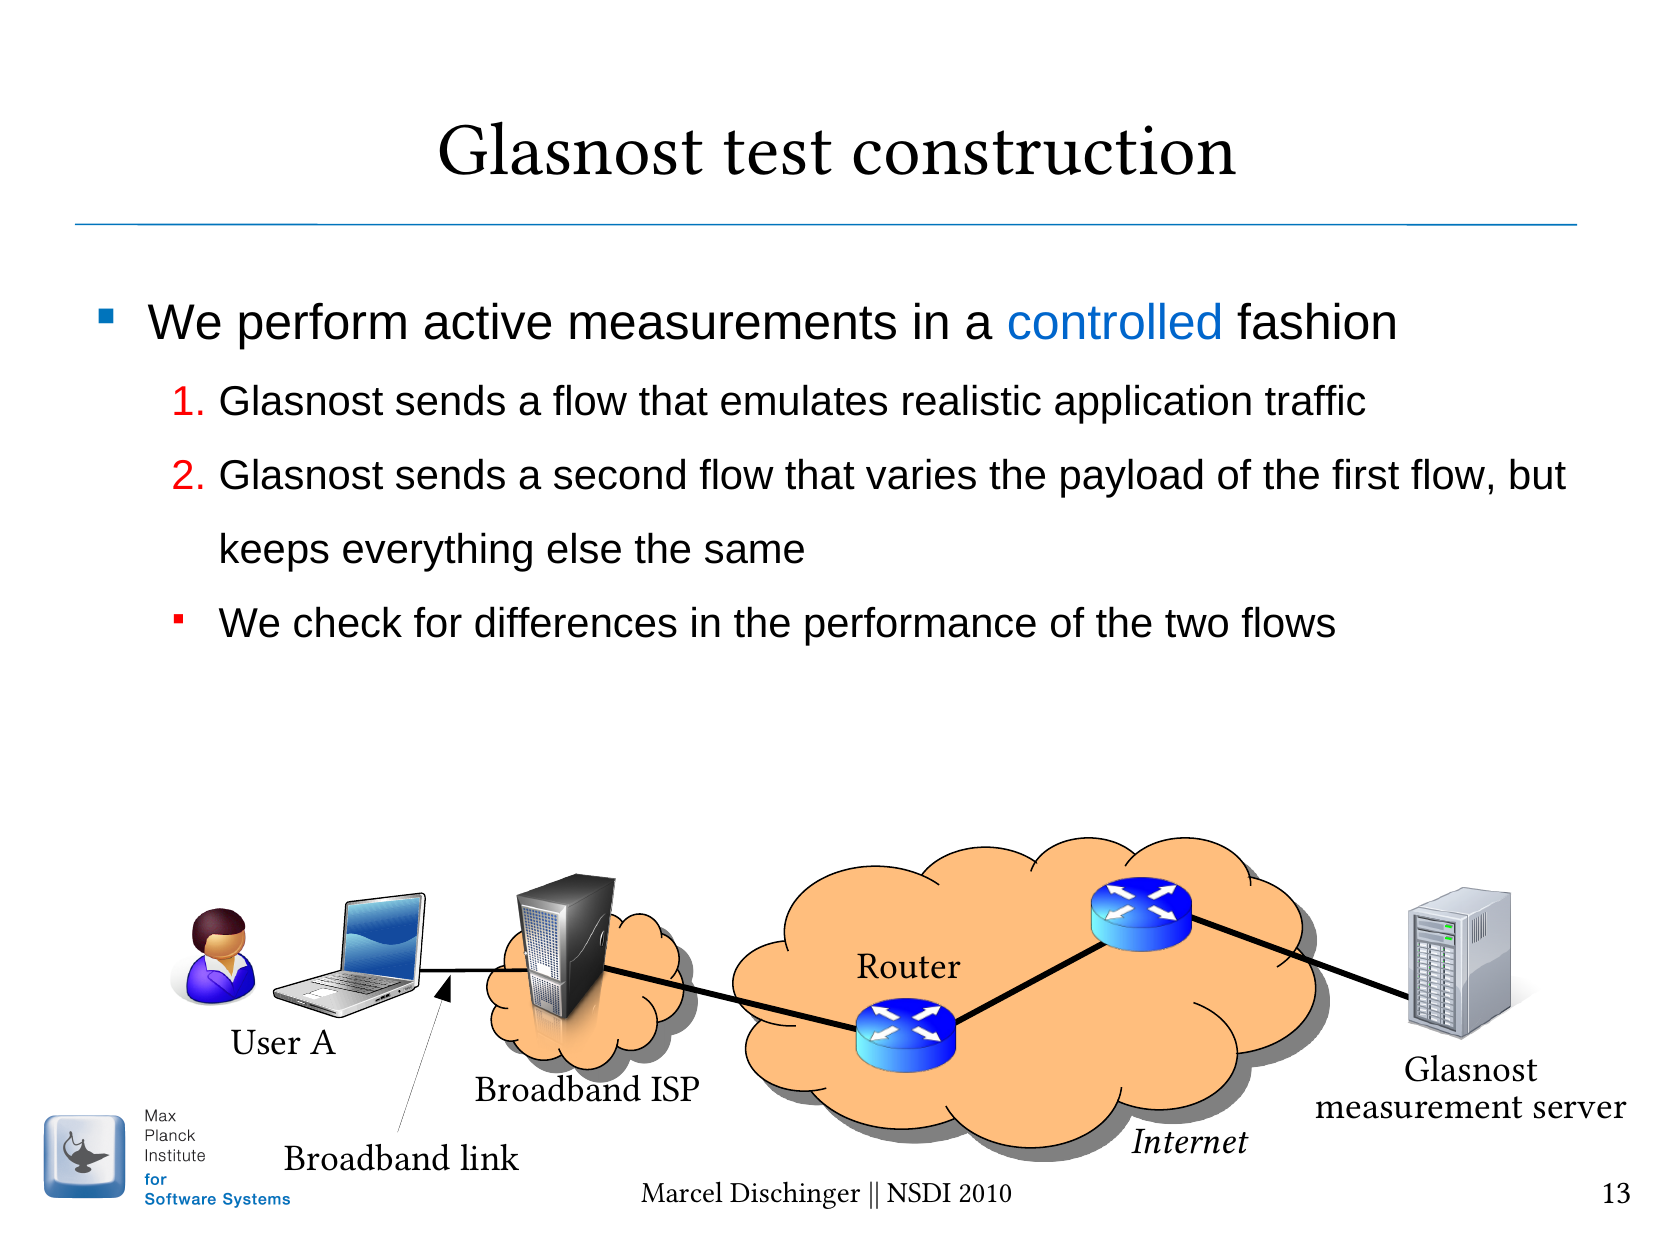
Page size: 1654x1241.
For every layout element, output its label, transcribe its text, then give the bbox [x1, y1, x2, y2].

picture [272, 891, 427, 1019]
text_box Internet [1116, 1116, 1264, 1178]
picture [516, 873, 616, 1064]
text_box [497, 935, 516, 968]
text_box Broadband ISP [461, 1064, 712, 1122]
text_box [732, 837, 1304, 1022]
text_box [616, 974, 684, 1051]
text_box [740, 927, 1316, 1148]
title Glasnost test construction [54, 51, 1621, 252]
text_box Router [843, 941, 973, 999]
text_box User A [216, 1017, 350, 1075]
picture [1077, 874, 1206, 955]
text_box Broadband link [269, 1133, 529, 1192]
list We perform active measurements in a controlled fashion Glasnost sends a flow that emulates realistic application traffic Glasnost sends a second flow that varies the payload of the first flow, but keeps everything else the same We check for differences in the performance of the two flows [77, 277, 1579, 1180]
text_box [616, 913, 684, 983]
picture [842, 995, 970, 1076]
text_box [486, 973, 516, 1046]
text_box Glasnost measurement server [1300, 1044, 1631, 1140]
picture [1388, 881, 1552, 1045]
picture [161, 903, 271, 1012]
